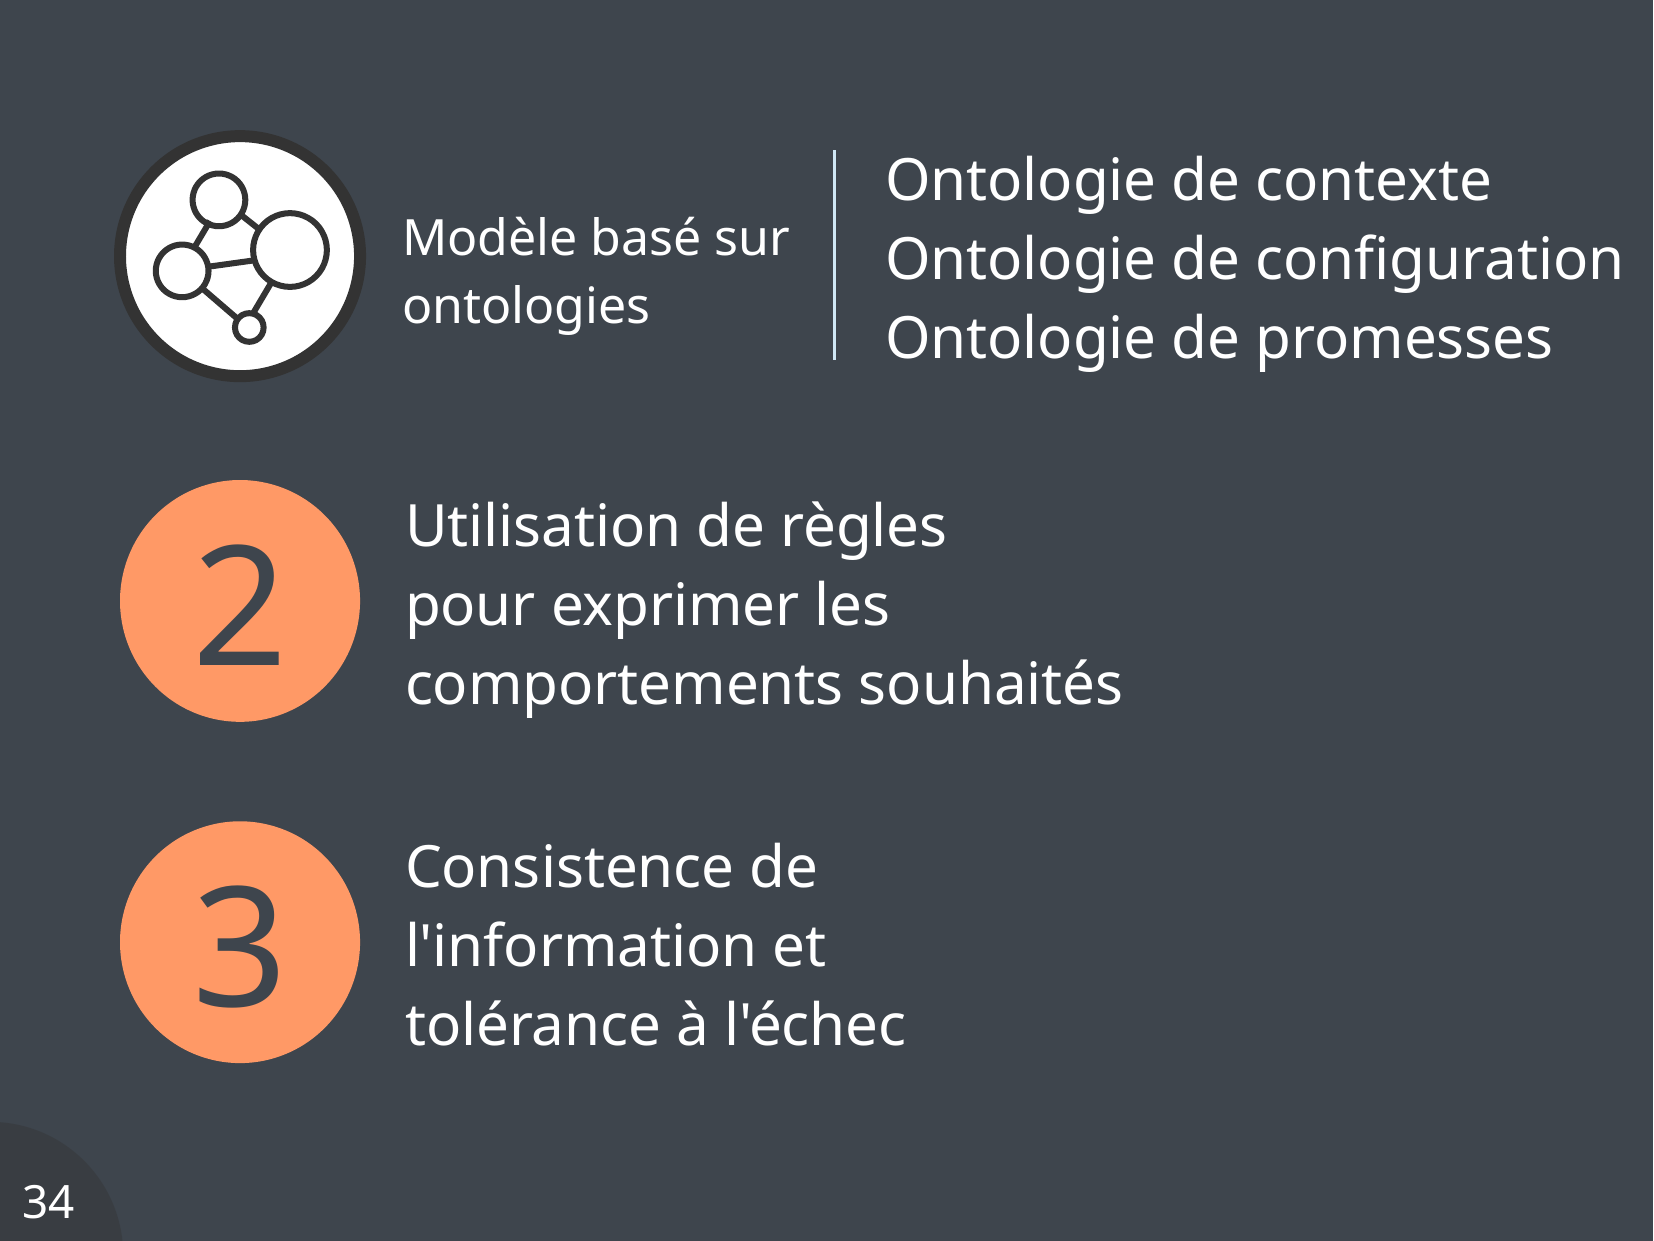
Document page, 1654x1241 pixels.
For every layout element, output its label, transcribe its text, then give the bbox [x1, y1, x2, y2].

title Utilisation de règles pour exprimer les comportements souhaités [405, 481, 1472, 724]
title Ontologie de contexte Ontologie de configuration Ontologie de promesses [885, 135, 1653, 379]
title Consistence de l'information et tolérance à l'échec [405, 822, 1472, 1066]
text_box 3 [120, 821, 361, 1064]
text_box 2 [120, 480, 361, 722]
text_box [120, 136, 361, 377]
text_box Modèle basé sur ontologies [387, 194, 789, 322]
